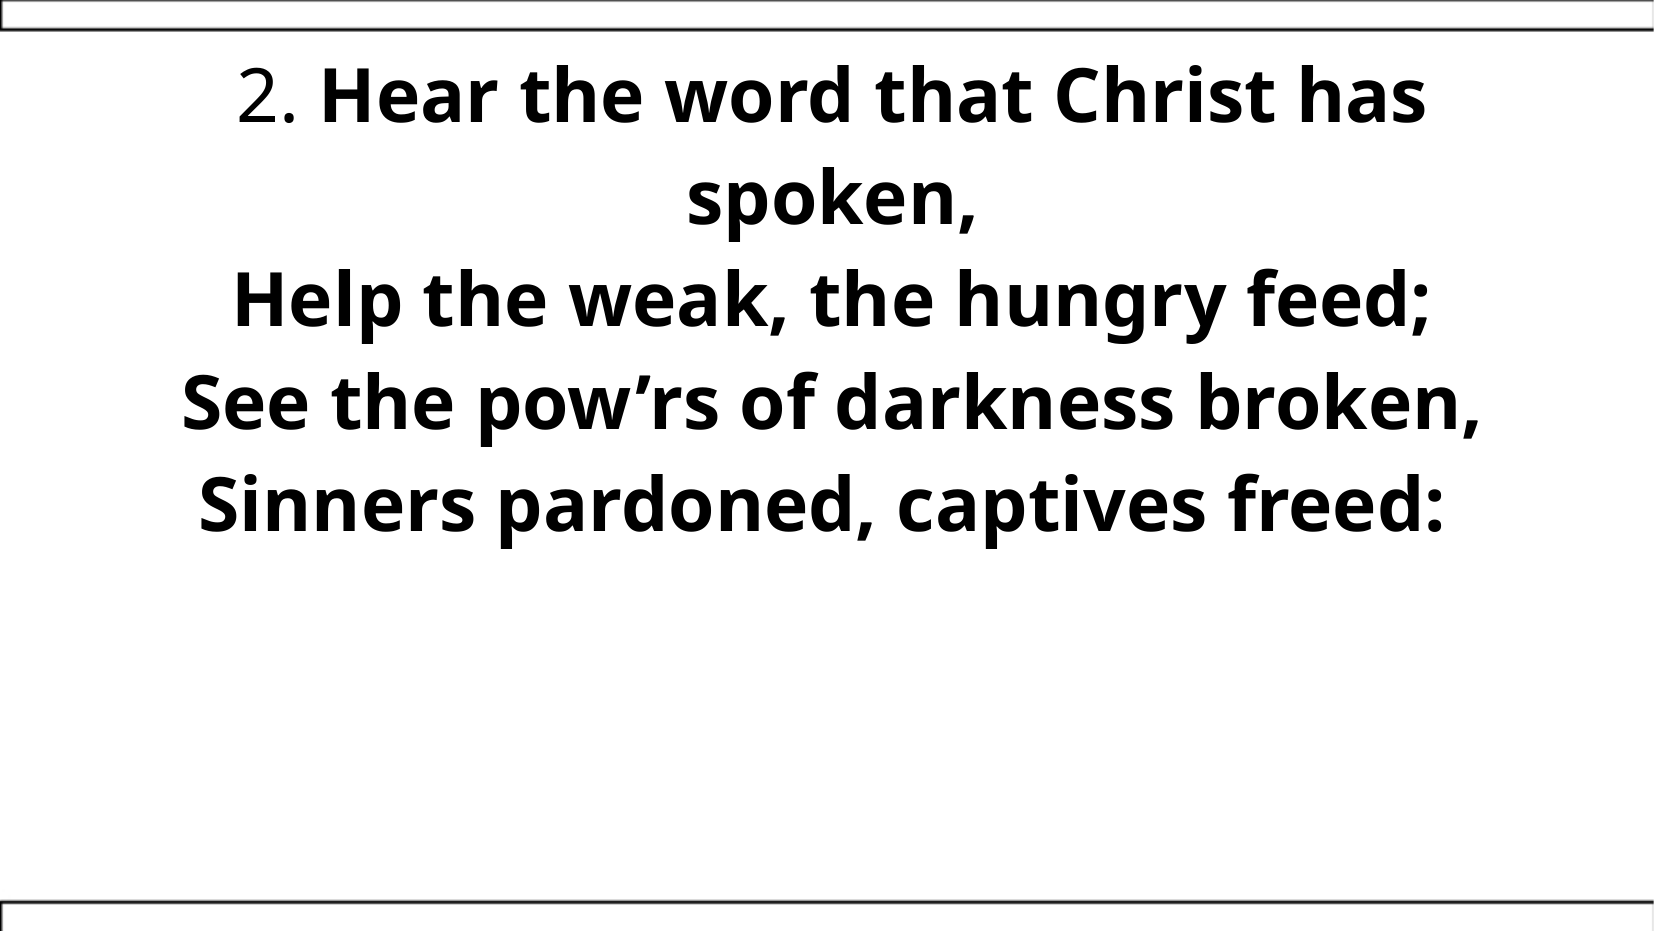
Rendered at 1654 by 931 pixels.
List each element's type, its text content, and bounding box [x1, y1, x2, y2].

picture [0, 0, 1654, 931]
text_box 2. Hear the word that Christ has spoken, Help the weak, the hungry feed; See the pow’rs of darkness broken, Sinners pardoned, captives freed: [75, 34, 1591, 481]
